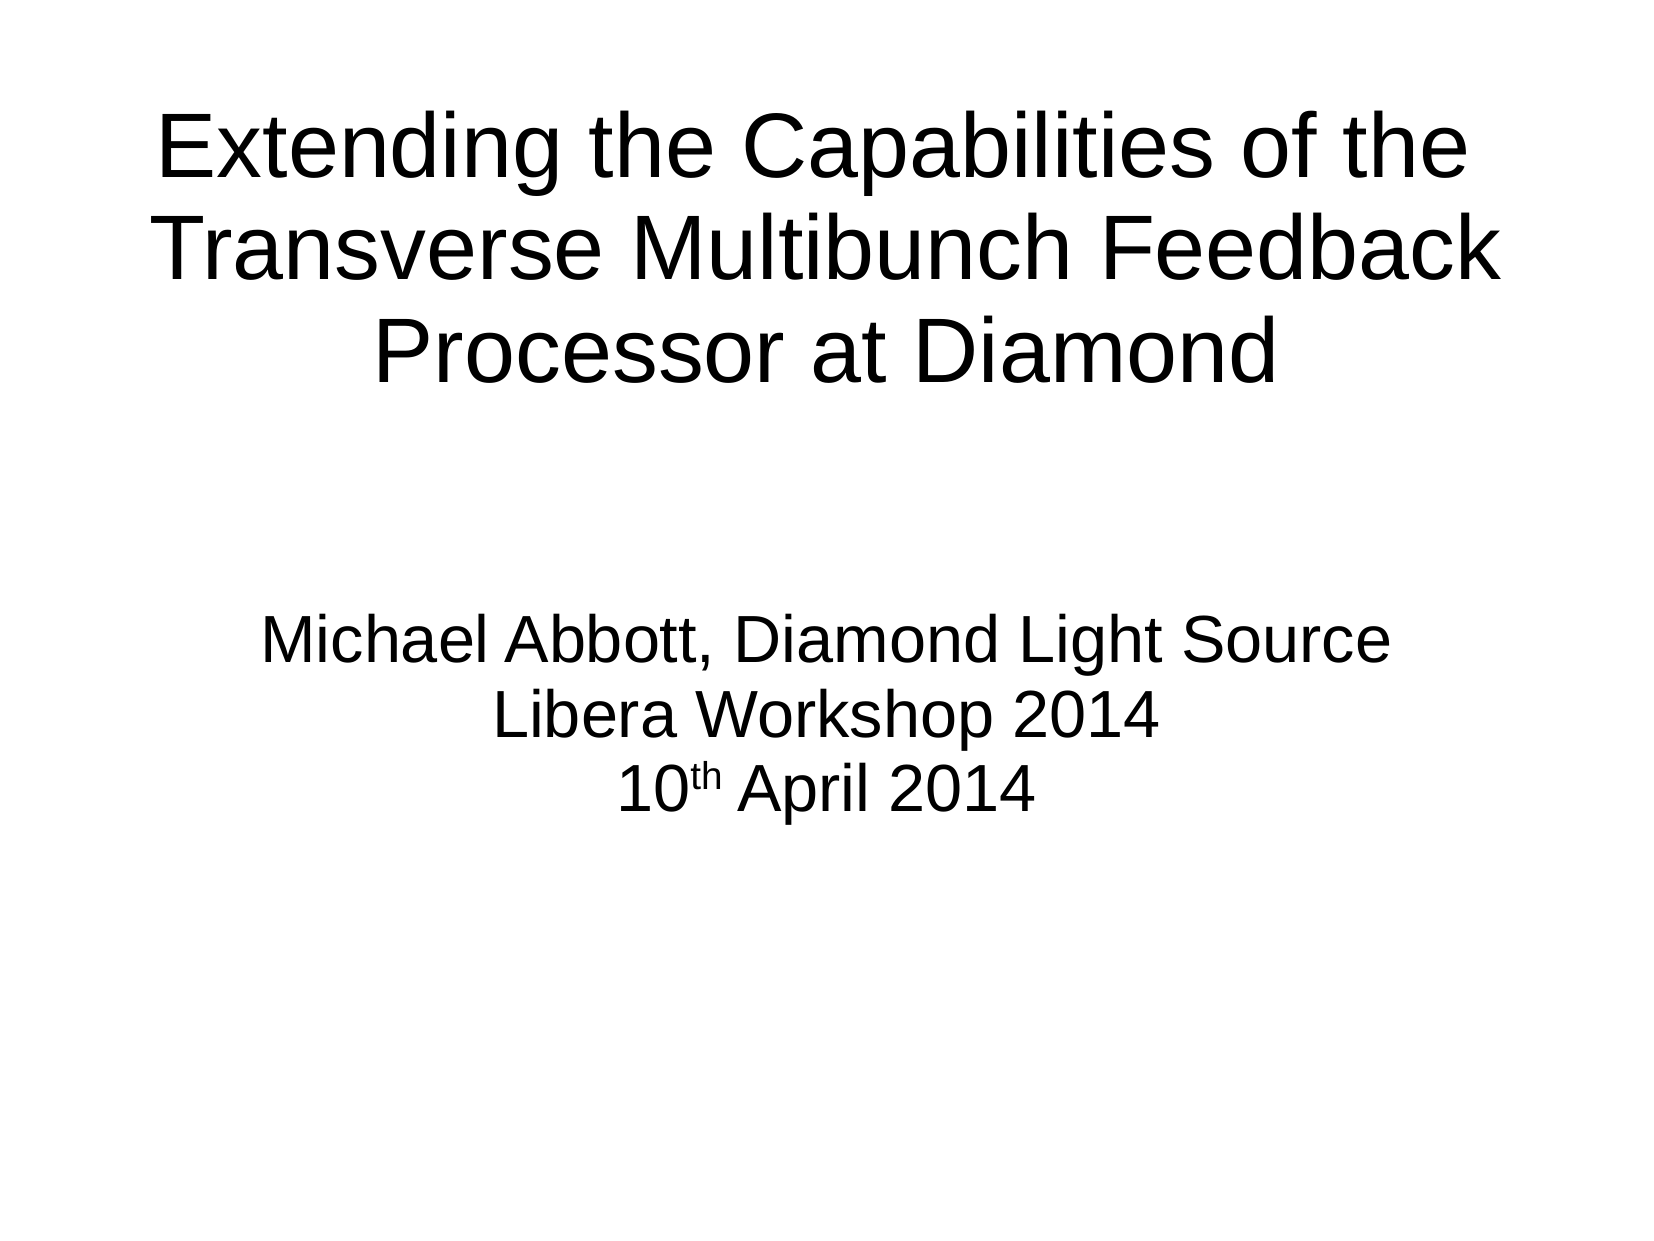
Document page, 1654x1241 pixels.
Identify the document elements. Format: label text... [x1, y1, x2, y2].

title Extending the Capabilities of the Transverse Multibunch Feedback Processor at Diamond [82, 94, 1571, 354]
subtitle Michael Abbott, Diamond Light Source Libera Workshop 2014 10th April 2014 [82, 354, 1571, 1074]
